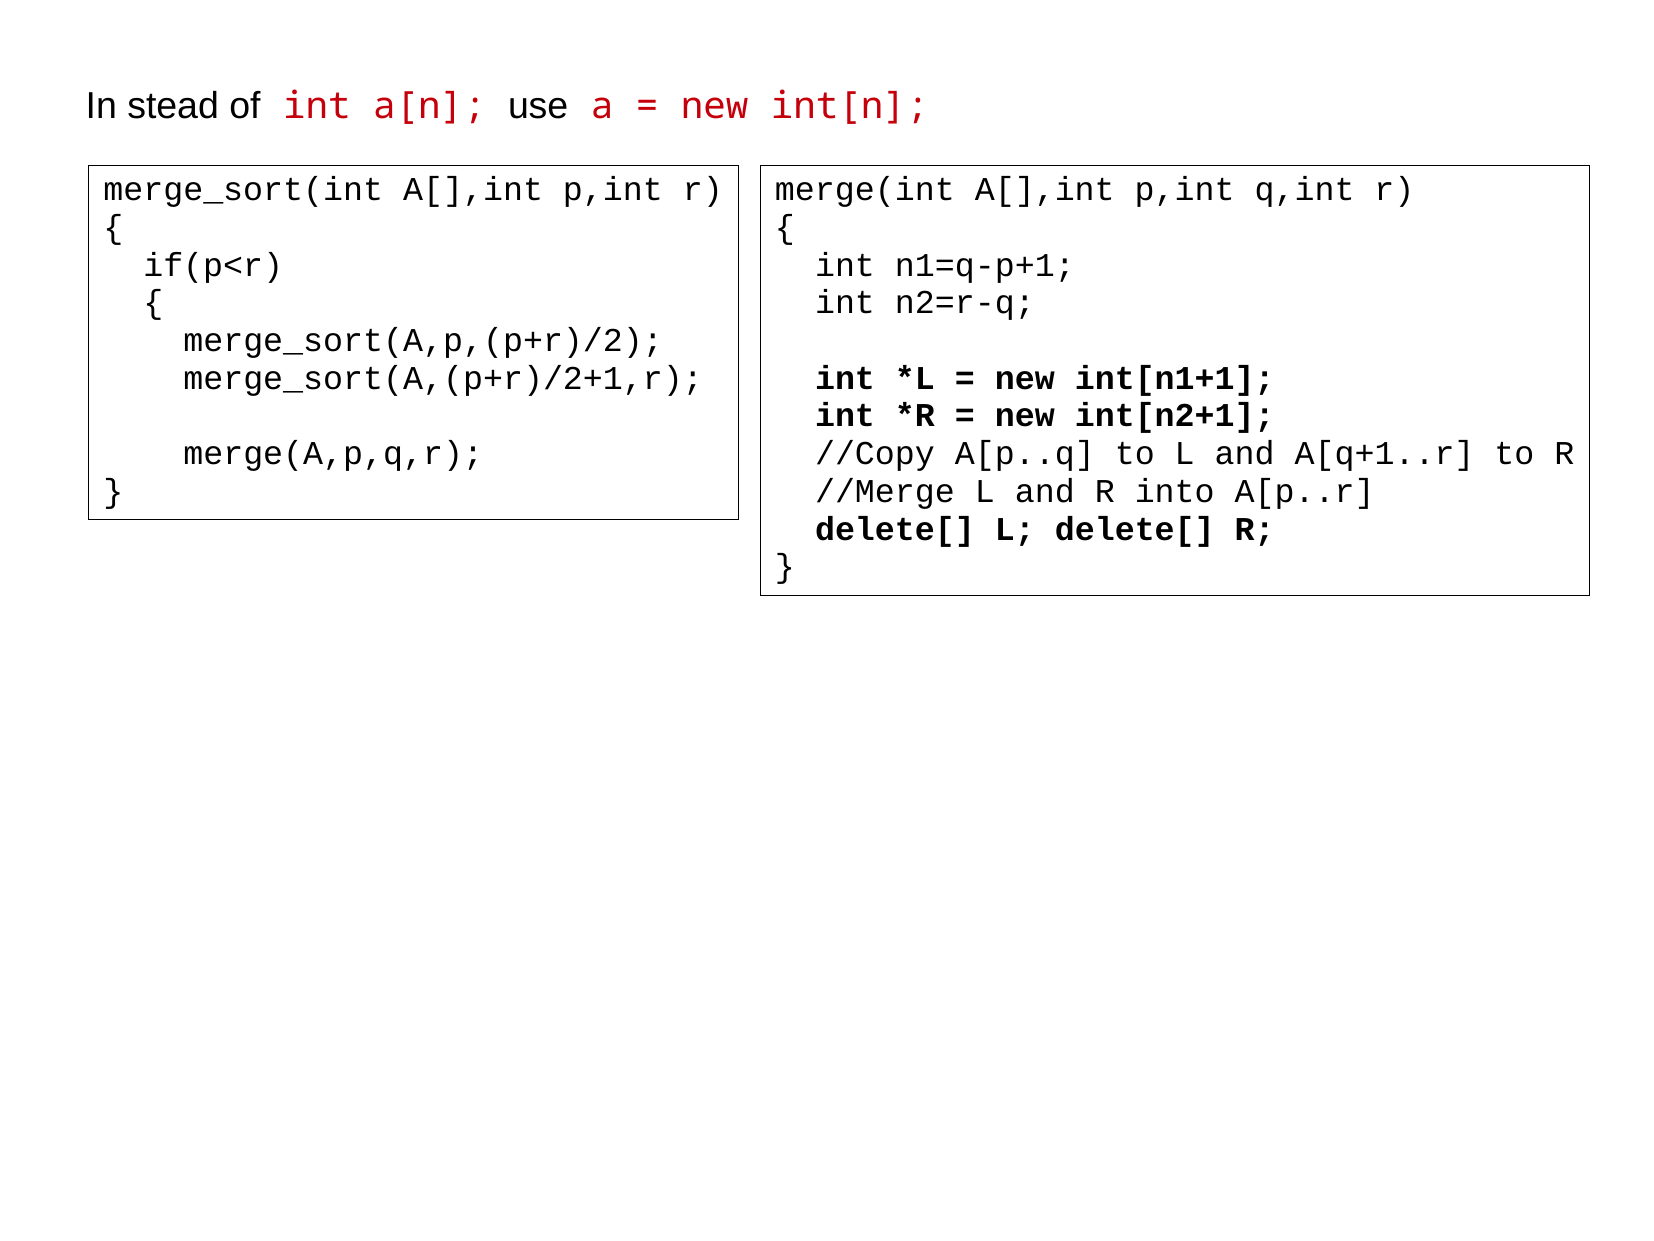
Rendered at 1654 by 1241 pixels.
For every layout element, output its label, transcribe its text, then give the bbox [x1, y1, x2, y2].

text_box In stead of int a[n]; use a = new int[n]; [70, 70, 944, 131]
text_box merge_sort(int A[],int p,int r) { if(p<r) { merge_sort(A,p,(p+r)/2); merge_sort(A,(p+r)/2+1,r); merge(A,p,q,r); } [88, 165, 739, 520]
text_box merge(int A[],int p,int q,int r) { int n1=q-p+1; int n2=r-q; int *L = new int[n1+1]; int *R = new int[n2+1]; //Copy A[p..q] to L and A[q+1..r] to R //Merge L and R into A[p..r] delete[] L; delete[] R; } [760, 165, 1590, 596]
